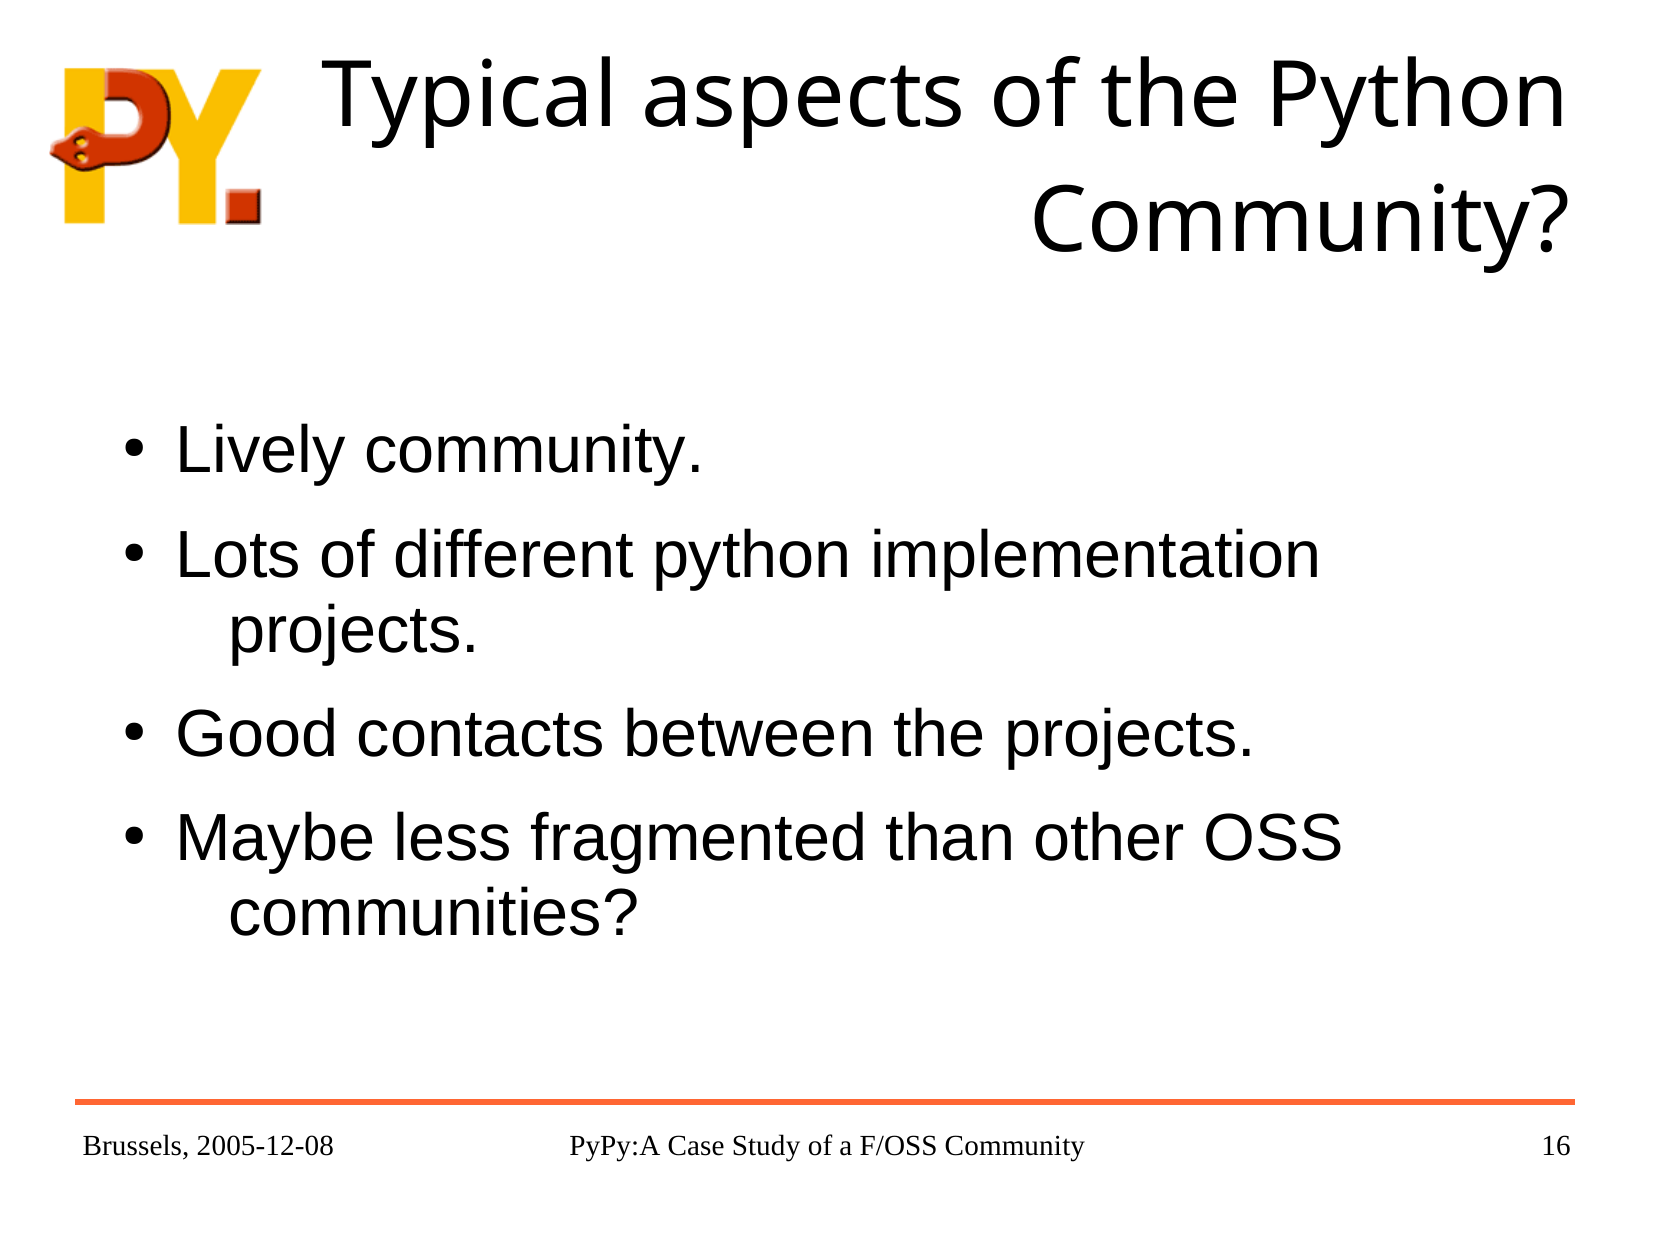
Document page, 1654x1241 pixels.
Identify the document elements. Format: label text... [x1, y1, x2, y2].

list Lively community. Lots of different python implementation projects. Good contacts between the projects. Maybe less fragmented than other OSS communities? [86, 412, 1576, 1023]
title Typical aspects of the Python Community? [300, 41, 1571, 265]
picture [49, 67, 263, 225]
